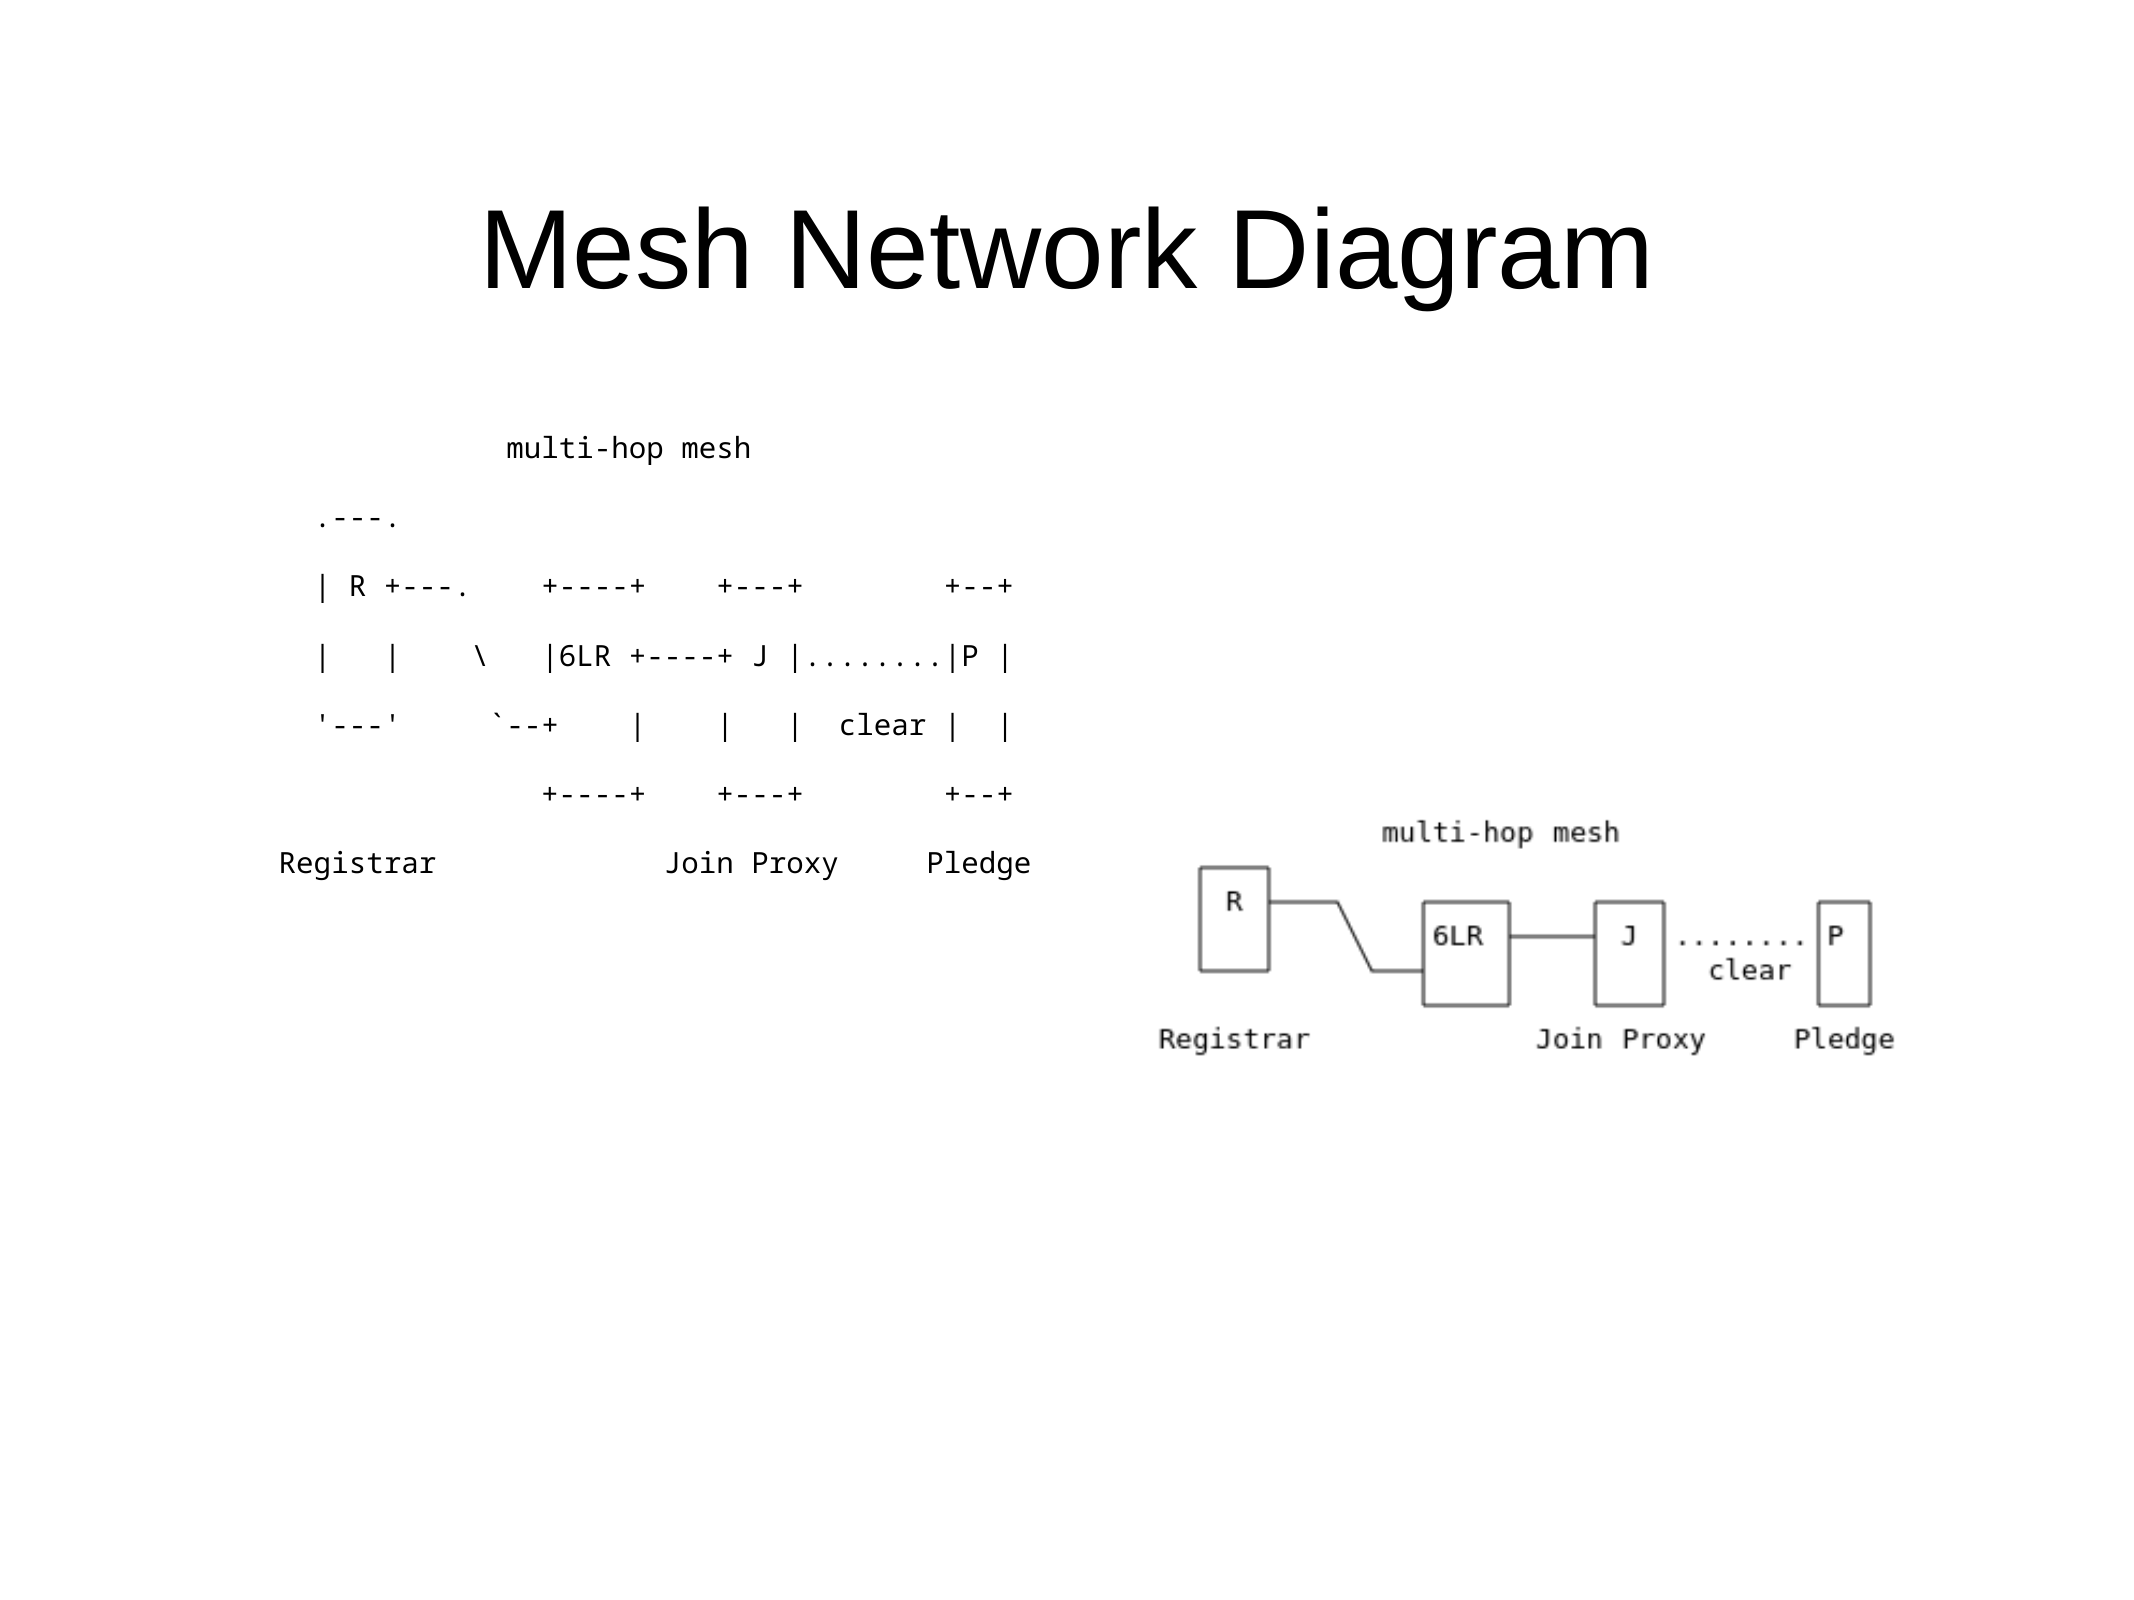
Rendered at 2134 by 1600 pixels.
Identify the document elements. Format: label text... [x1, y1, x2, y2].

title Mesh Network Diagram [156, 72, 1978, 428]
list multi-hop mesh .---. | R +---. +----+ +---+ +--+ | | \ |6LR +----+ J |........|P | '---' `--+ | | | clear | | +----+ +---+ +--+ Registrar Join Proxy Pledge [156, 427, 1045, 1459]
picture [1089, 752, 1978, 1133]
